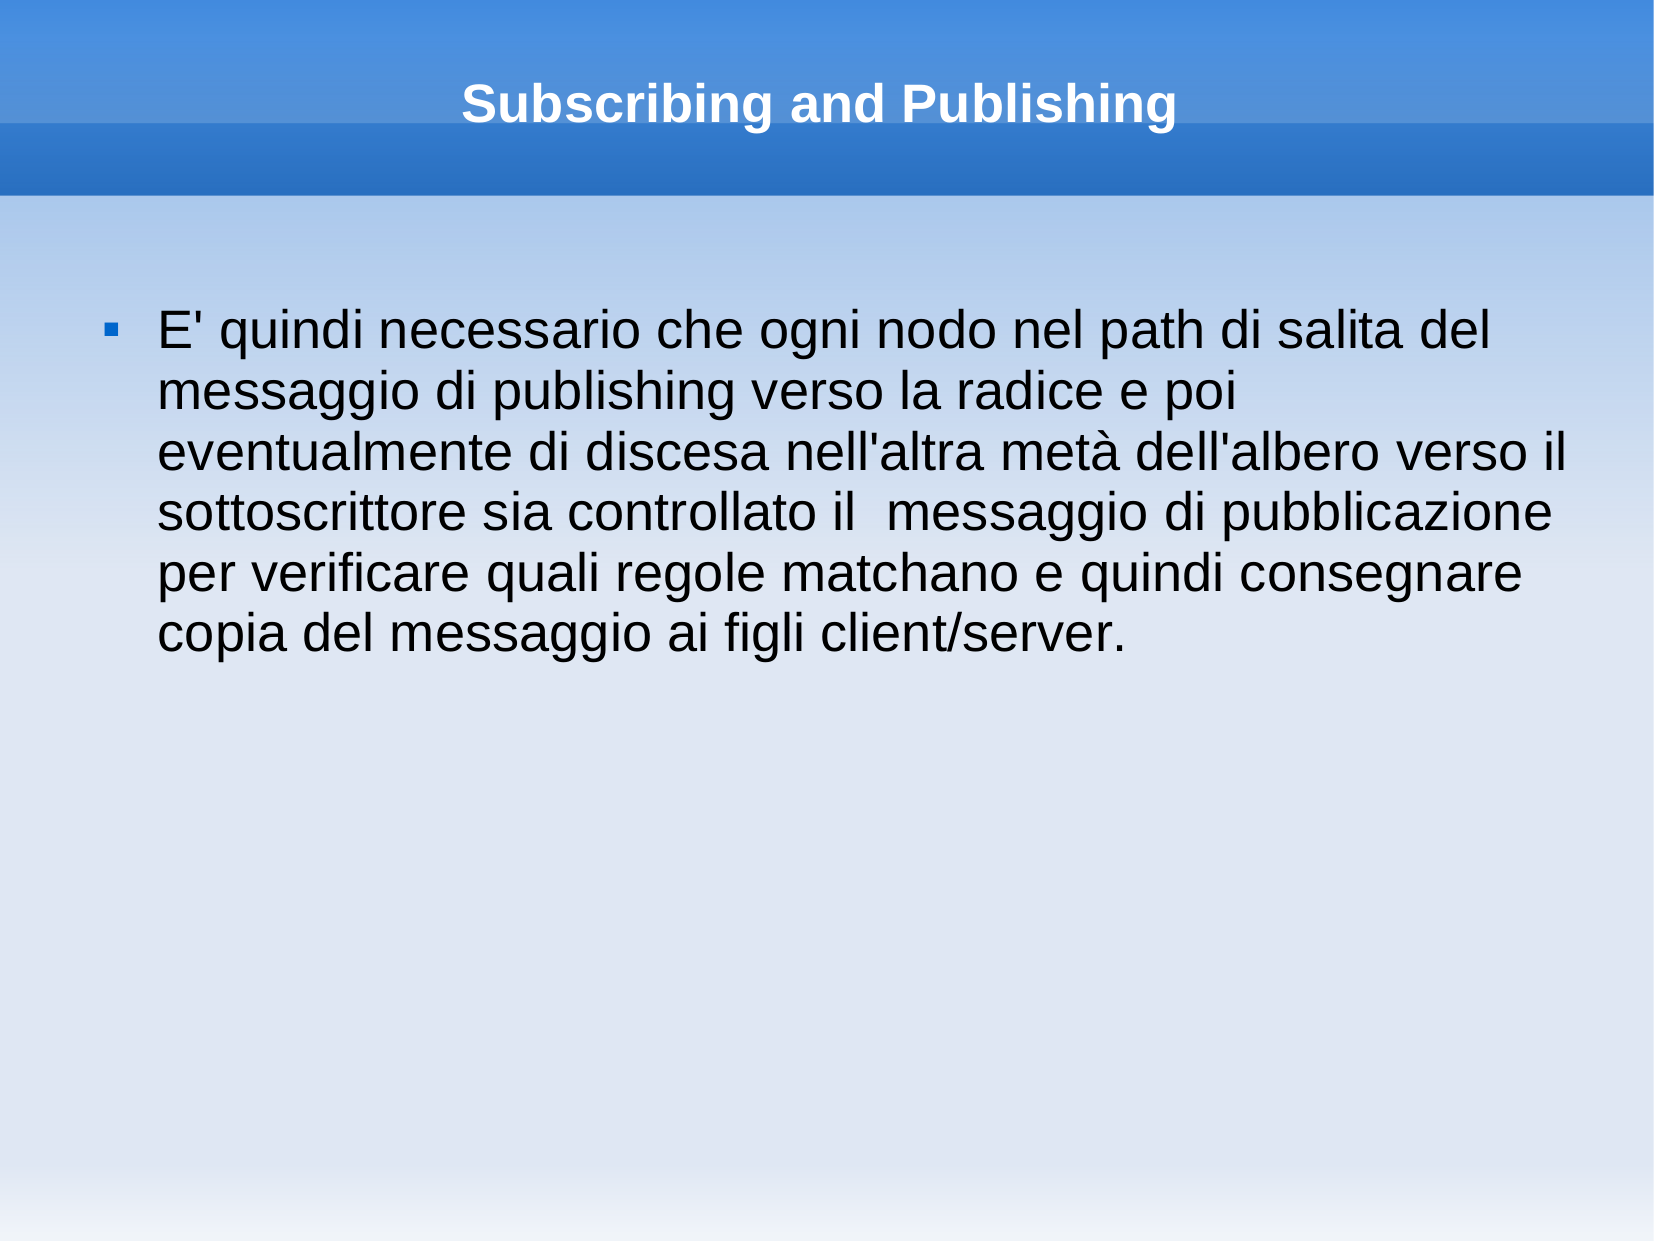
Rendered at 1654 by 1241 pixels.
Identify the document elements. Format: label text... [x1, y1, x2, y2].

title Subscribing and Publishing [76, 7, 1565, 200]
picture [0, 0, 1654, 1241]
list E' quindi necessario che ogni nodo nel path di salita del messaggio di publishing verso la radice e poi eventualmente di discesa nell'altra metà dell'albero verso il sottoscrittore sia controllato il messaggio di pubblicazione per verificare quali regole matchano e quindi consegnare copia del messaggio ai figli client/server. [86, 300, 1576, 1104]
